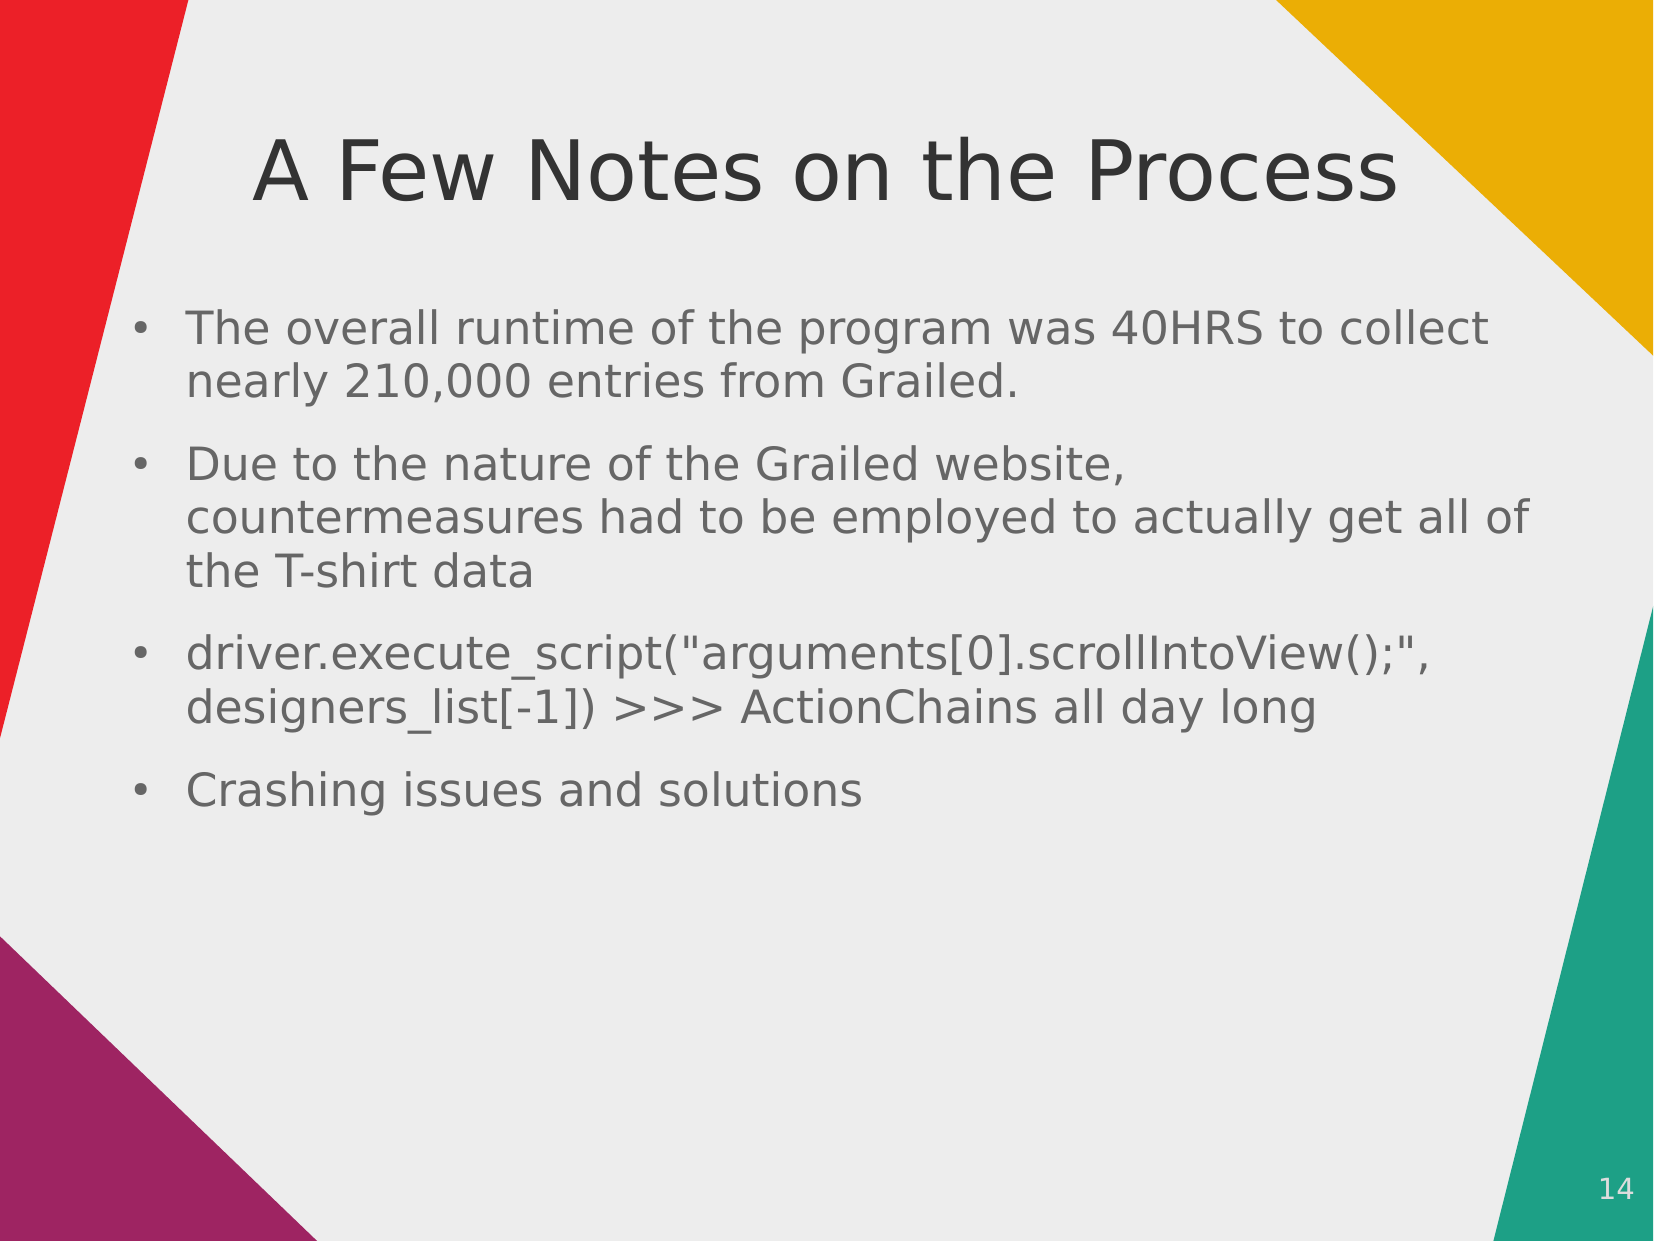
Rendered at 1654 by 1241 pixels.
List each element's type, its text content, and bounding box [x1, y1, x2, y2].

list The overall runtime of the program was 40HRS to collect nearly 210,000 entries from Grailed. Due to the nature of the Grailed website, countermeasures had to be employed to actually get all of the T-shirt data driver.execute_script("arguments[0].scrollIntoView();", designers_list[-1]) >>> ActionChains all day long Crashing issues and solutions [114, 302, 1539, 1033]
title A Few Notes on the Process [114, 73, 1539, 271]
